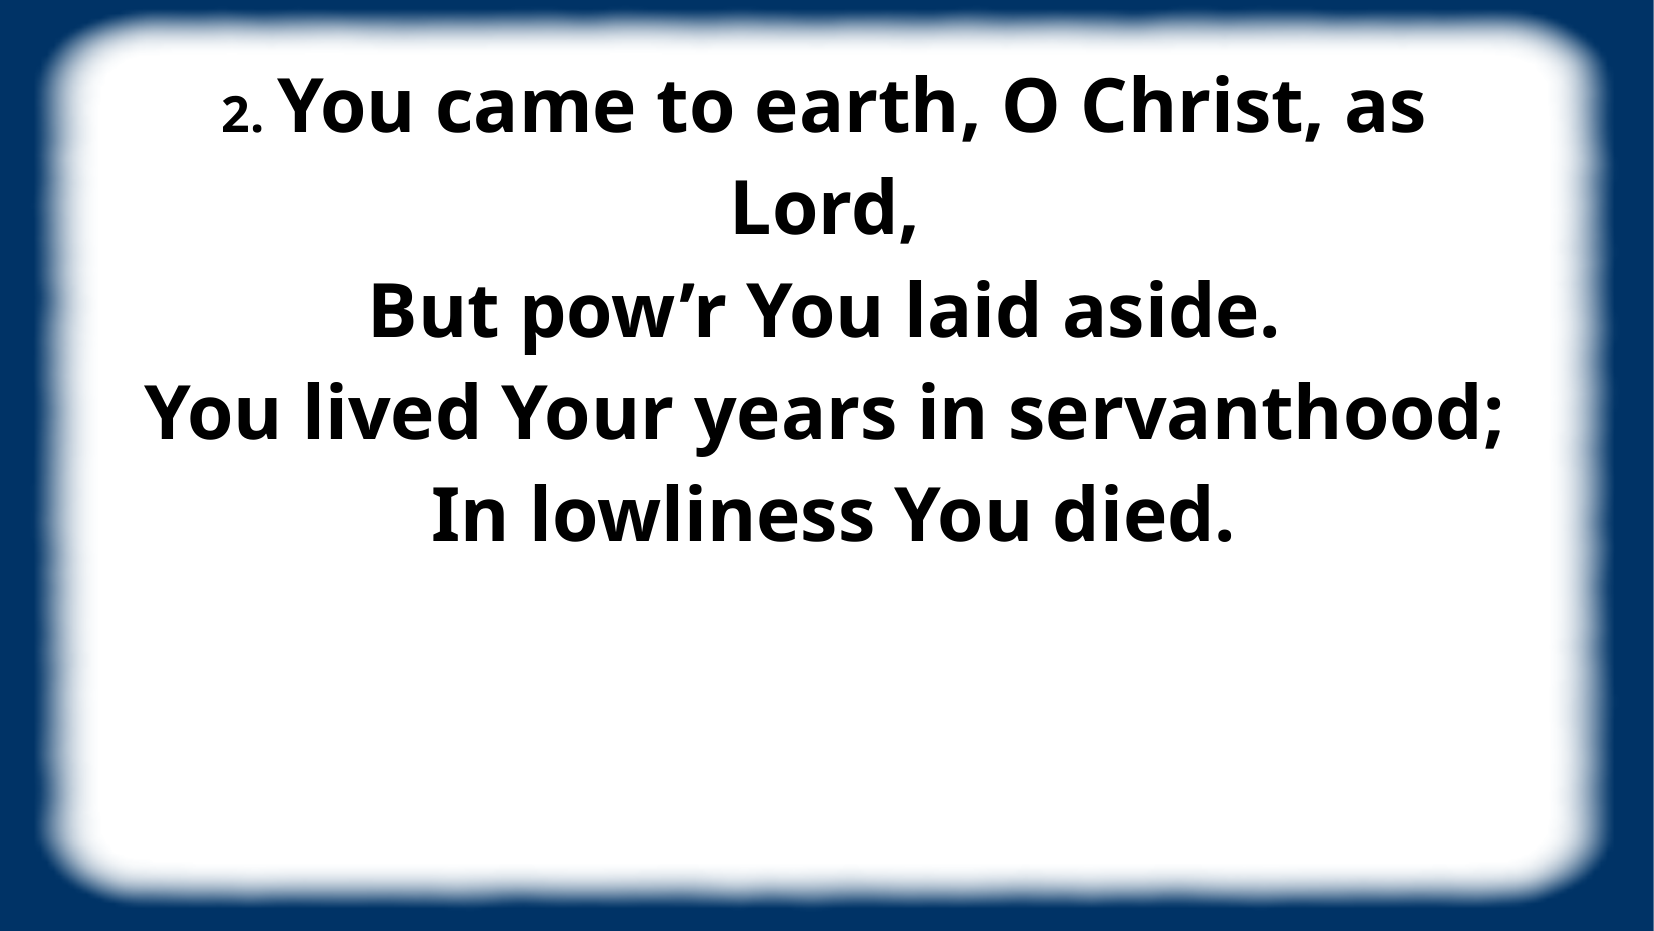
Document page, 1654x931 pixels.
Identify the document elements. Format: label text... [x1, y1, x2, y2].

picture [0, 0, 1654, 931]
text_box 2. You came to earth, O Christ, as Lord, But pow’r You laid aside. You lived Your years in servanthood; In lowliness You died. [105, 45, 1546, 487]
